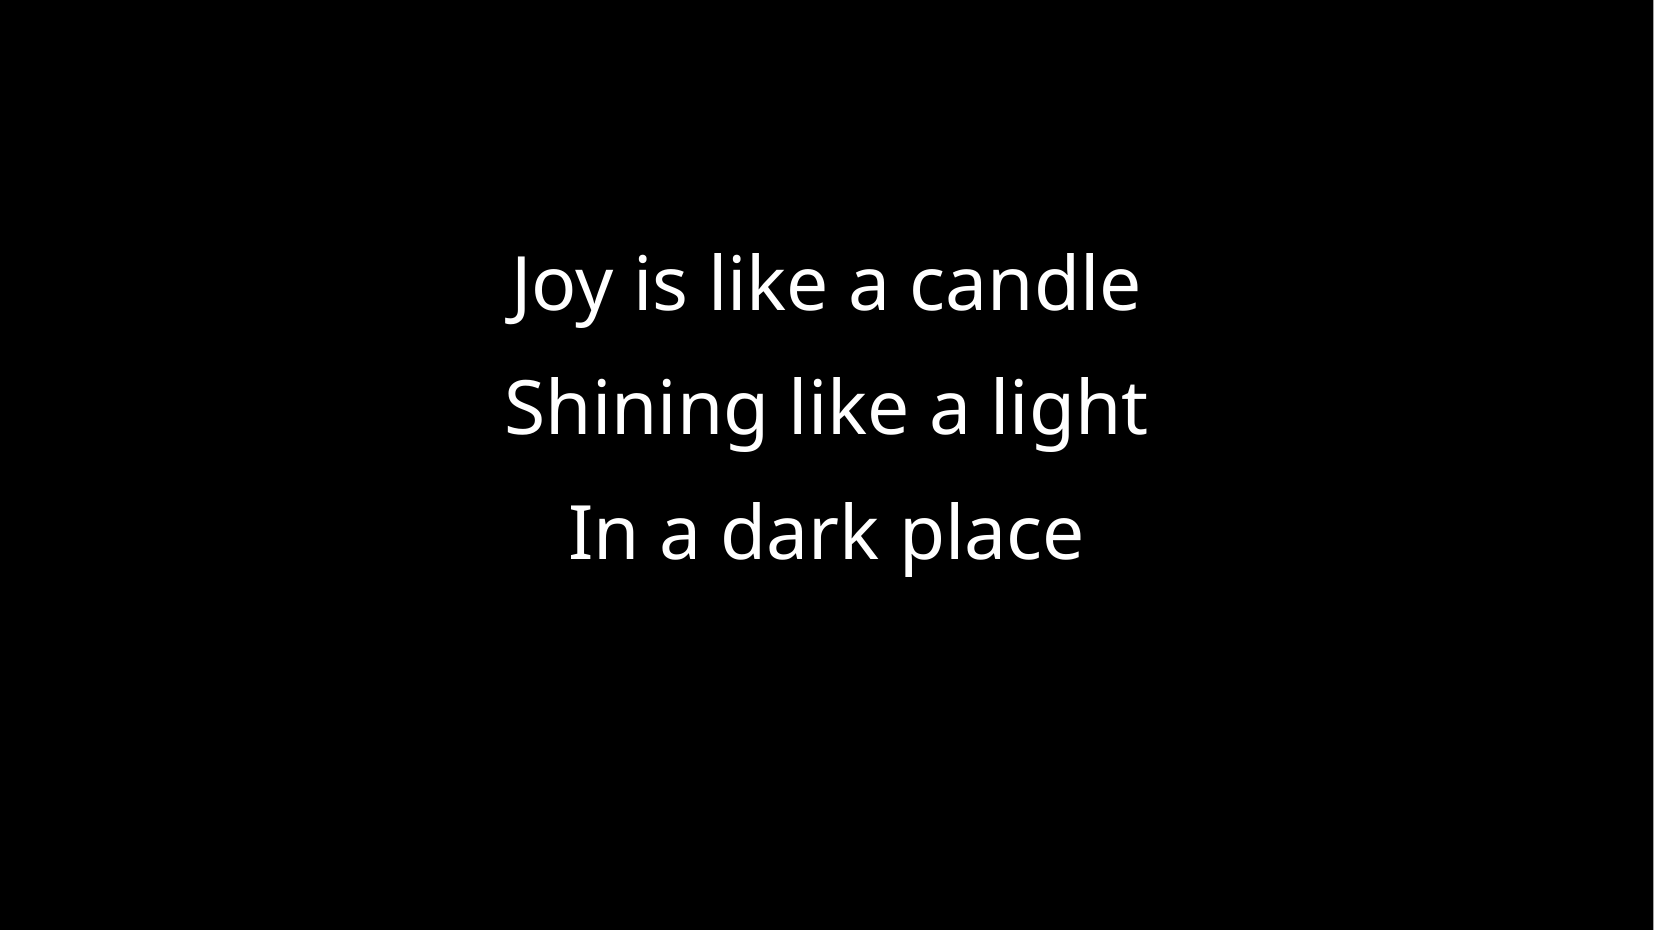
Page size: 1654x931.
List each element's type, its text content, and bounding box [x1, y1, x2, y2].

list Joy is like a candle Shining like a light In a dark place [0, 230, 1654, 922]
